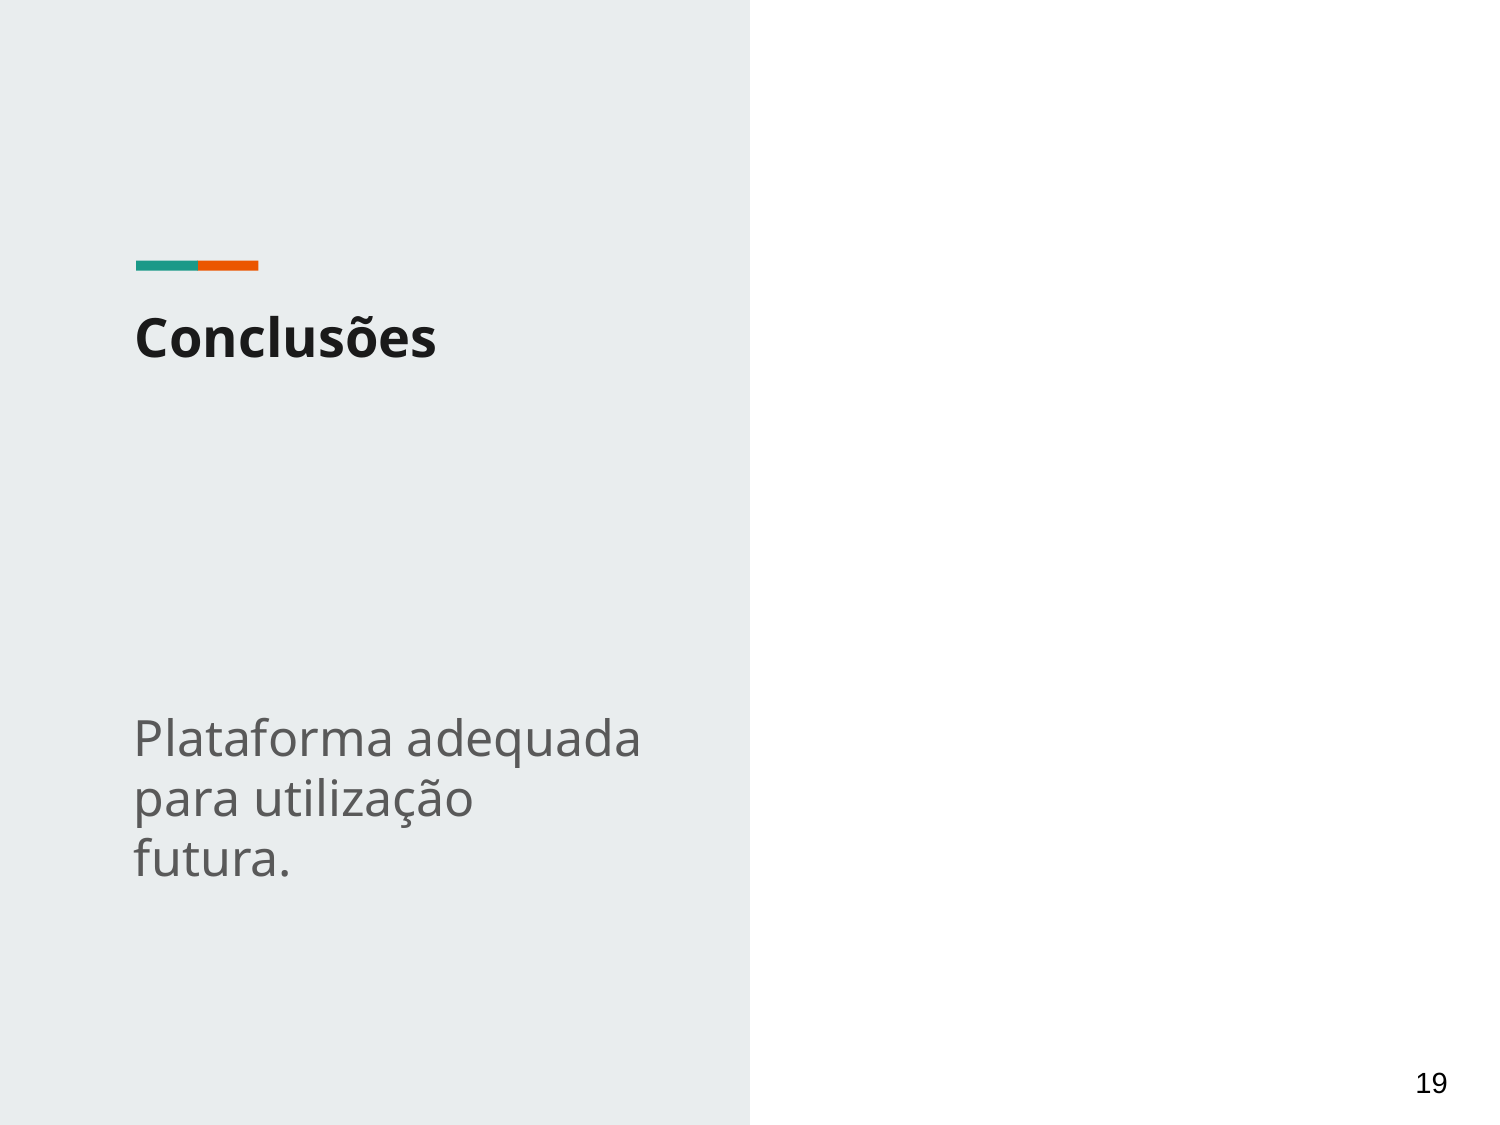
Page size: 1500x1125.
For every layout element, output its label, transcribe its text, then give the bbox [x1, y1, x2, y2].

slide_number 19 [1400, 1038, 1491, 1125]
subtitle Plataforma adequada para utilização futura. [118, 691, 661, 858]
title Conclusões [119, 288, 662, 658]
